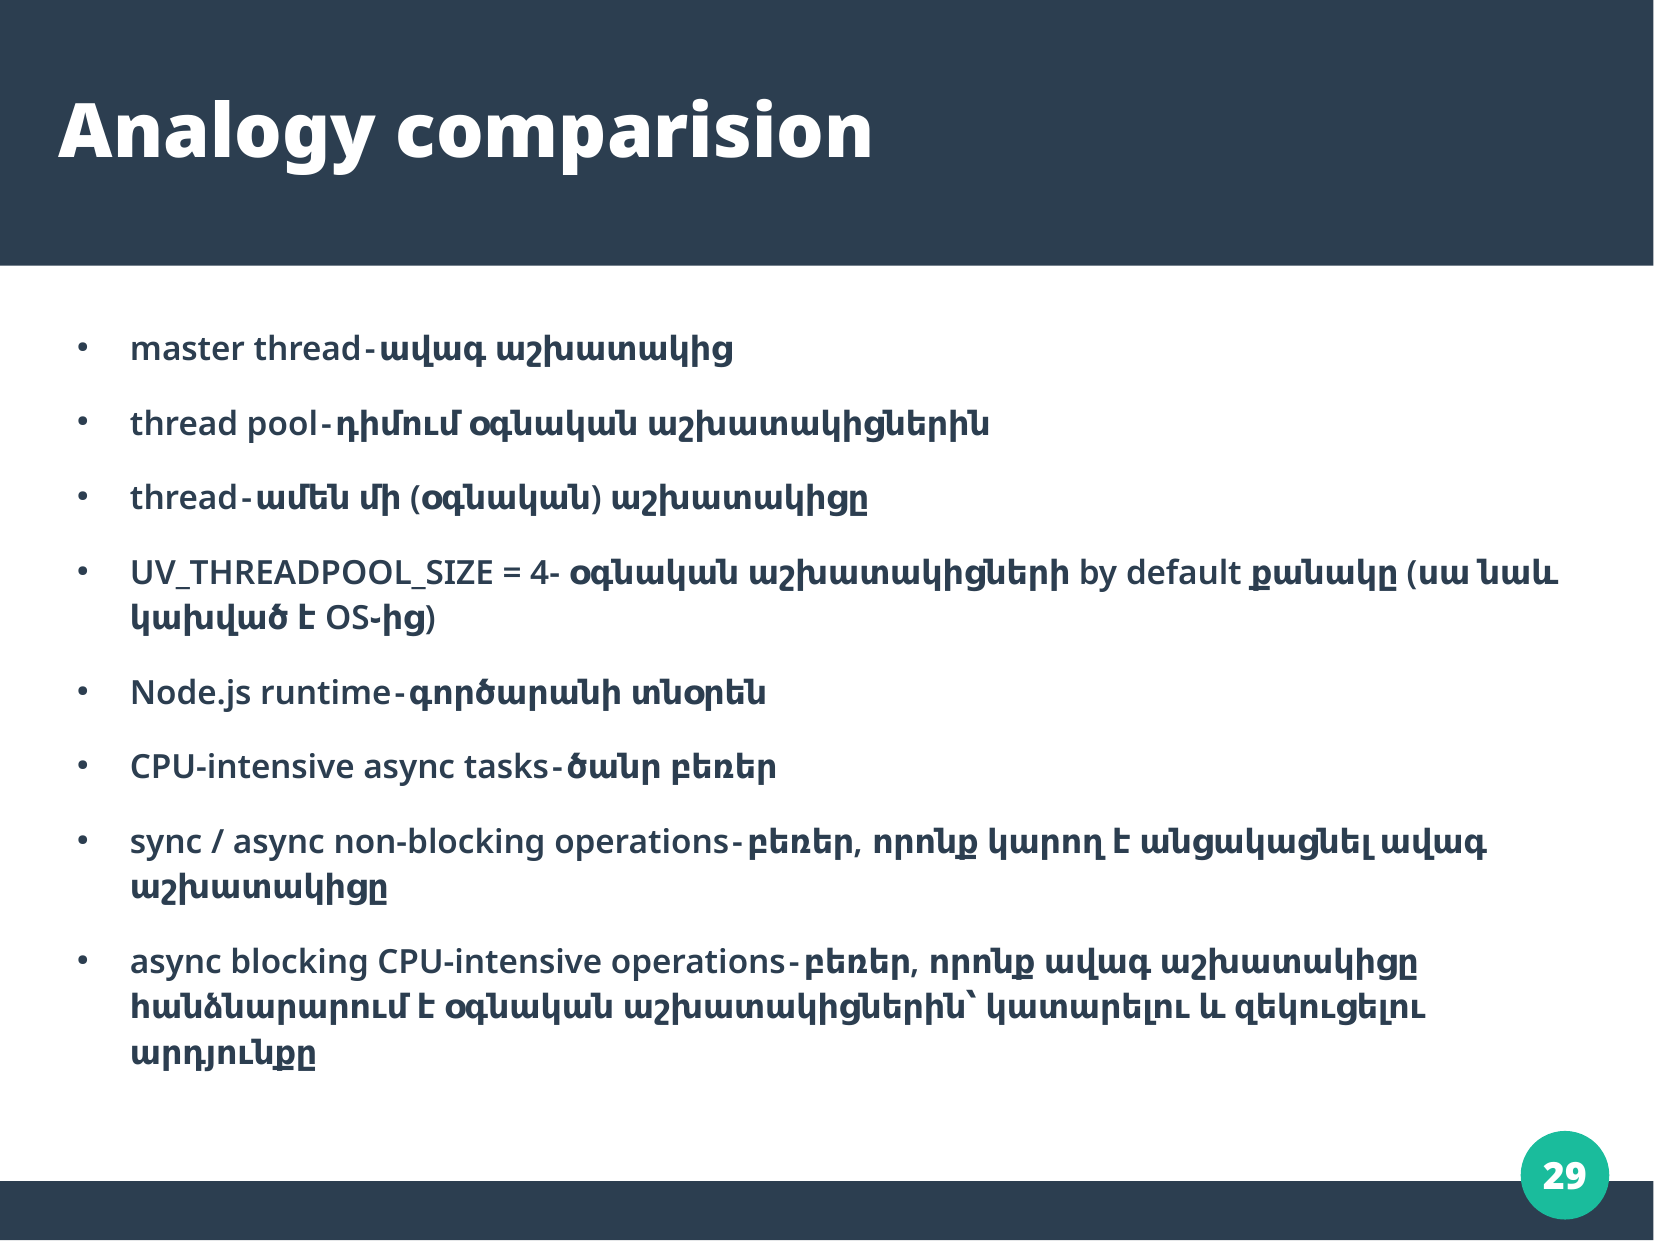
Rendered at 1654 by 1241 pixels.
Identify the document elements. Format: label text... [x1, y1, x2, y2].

title Analogy comparision [59, 49, 1595, 207]
list master thread - ավագ աշխատակից thread pool - դիմում օգնական աշխատակիցներին thread - ամեն մի (օգնական) աշխատակիցը UV_THREADPOOL_SIZE = 4- օգնական աշխատակիցների by default քանակը (սա նաև կախված է OS֊ից) Node.js runtime - գործարանի տնօրեն CPU-intensive async tasks - ծանր բեռեր sync / async non-blocking operations - բեռեր, որոնք կարող է անցակացնել ավագ աշխատակիցը async blocking CPU-intensive operations - բեռեր, որոնք ավագ աշխատակիցը հանձնարարում է օգնական աշխատակիցներին՝ կատարելու և զեկուցելու արդյունքը [59, 324, 1595, 1152]
